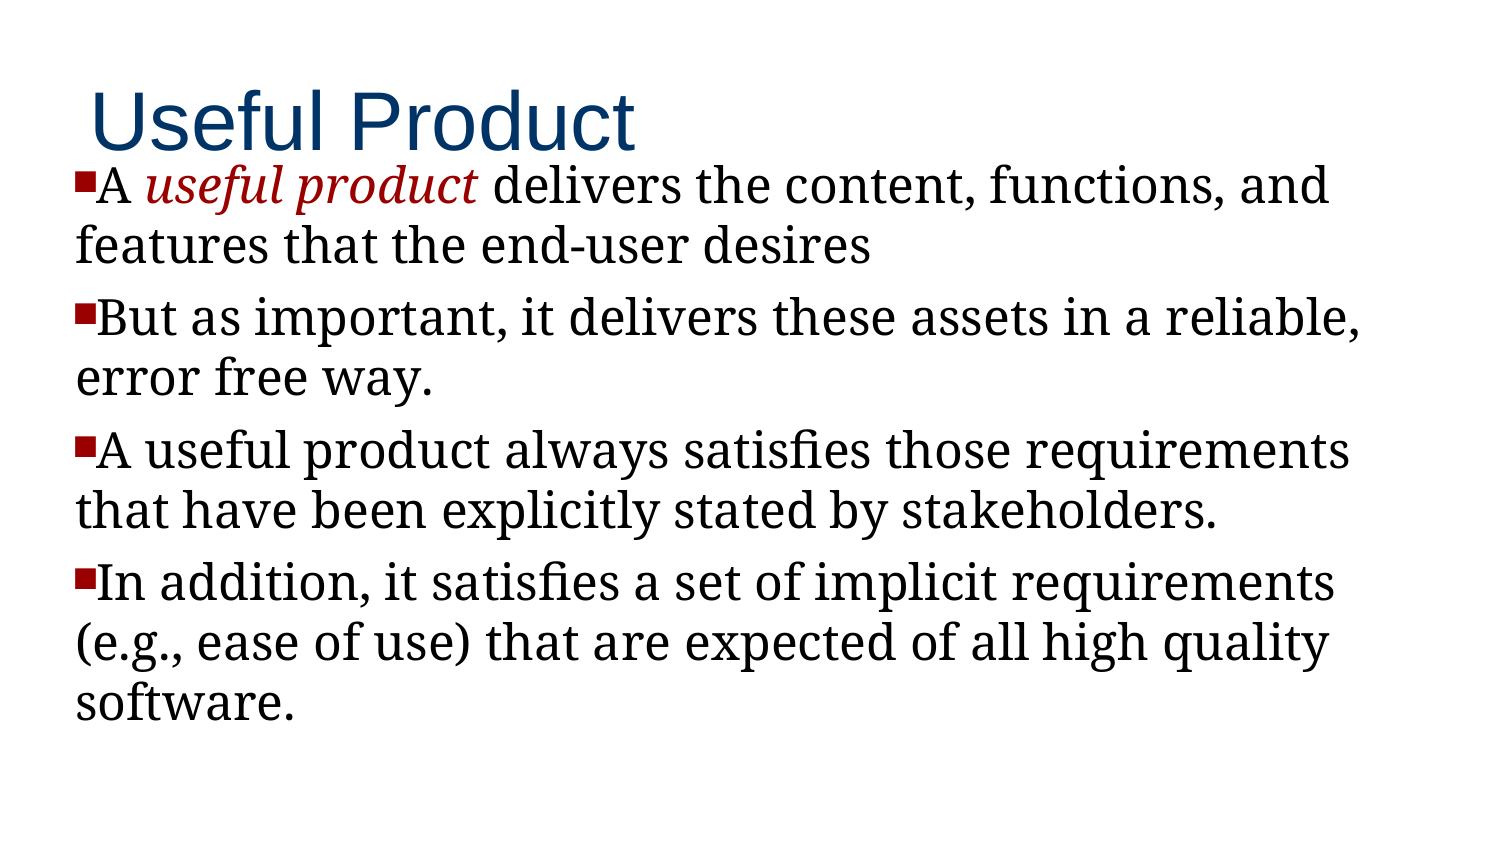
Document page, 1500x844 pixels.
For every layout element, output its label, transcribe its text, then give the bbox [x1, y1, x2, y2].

title Useful Product [75, 33, 1425, 175]
subtitle A useful product delivers the content, functions, and features that the end-user desires But as important, it delivers these assets in a reliable, error free way. A useful product always satisfies those requirements that have been explicitly stated by stakeholders. In addition, it satisfies a set of implicit requirements (e.g., ease of use) that are expected of all high quality software. [75, 183, 1425, 701]
